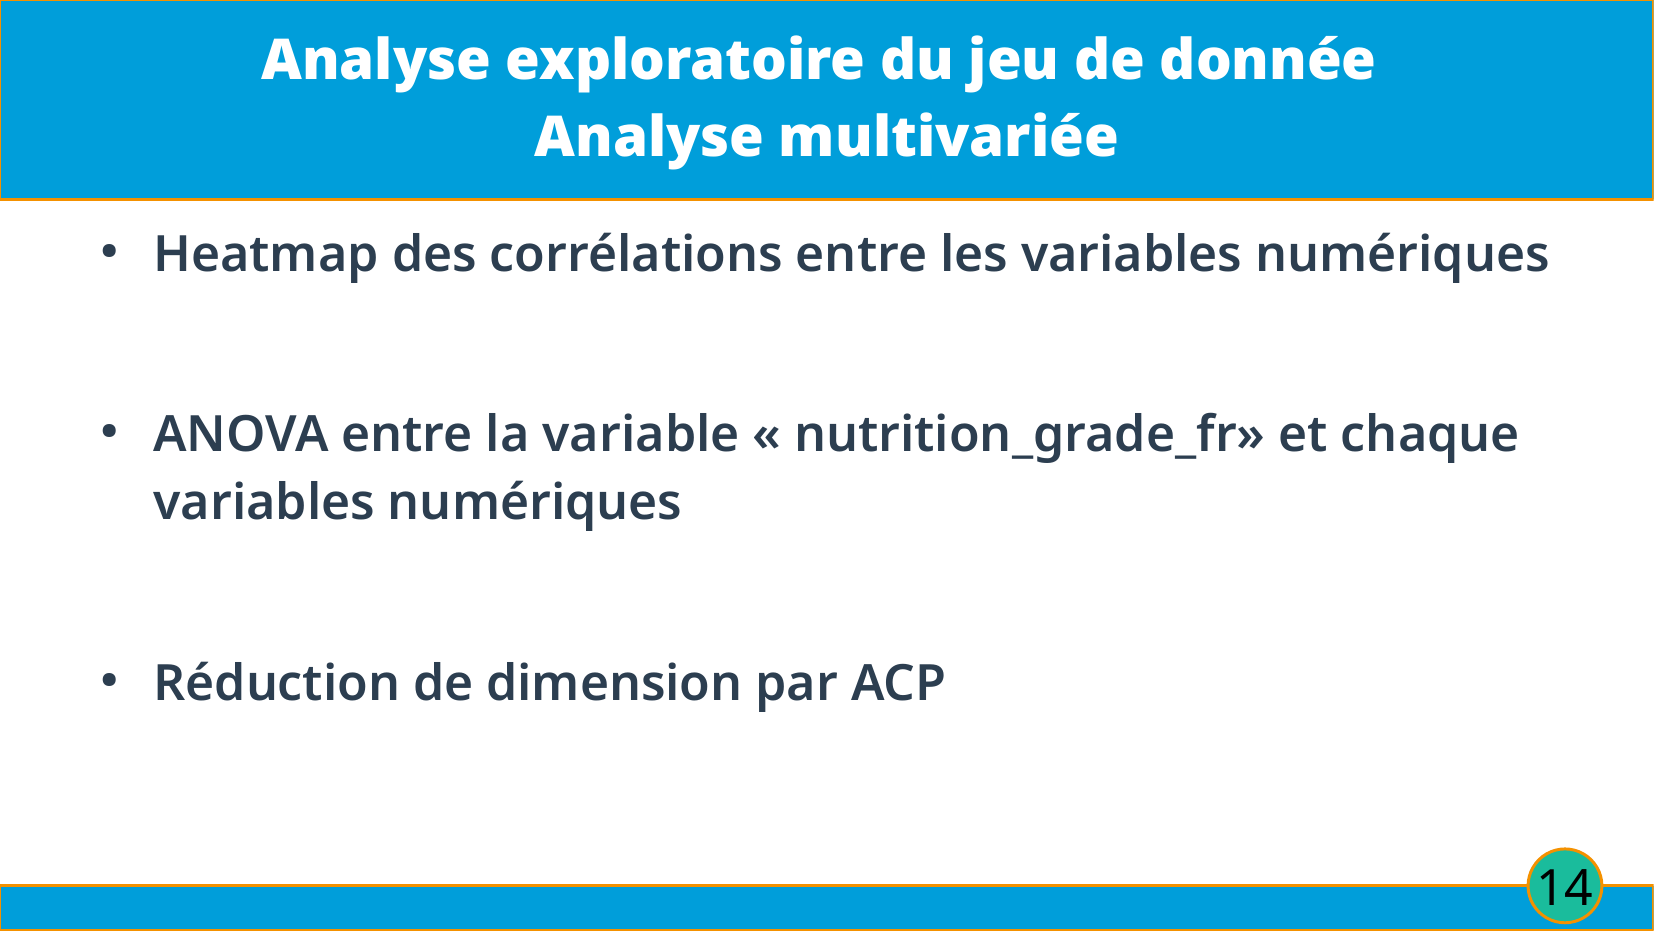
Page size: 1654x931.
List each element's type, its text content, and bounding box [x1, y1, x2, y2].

list Heatmap des corrélations entre les variables numériques ANOVA entre la variable « nutrition_grade_fr» et chaque variables numériques Réduction de dimension par ACP [82, 217, 1571, 758]
title Analyse exploratoire du jeu de donnée Analyse multivariée [59, 37, 1595, 155]
